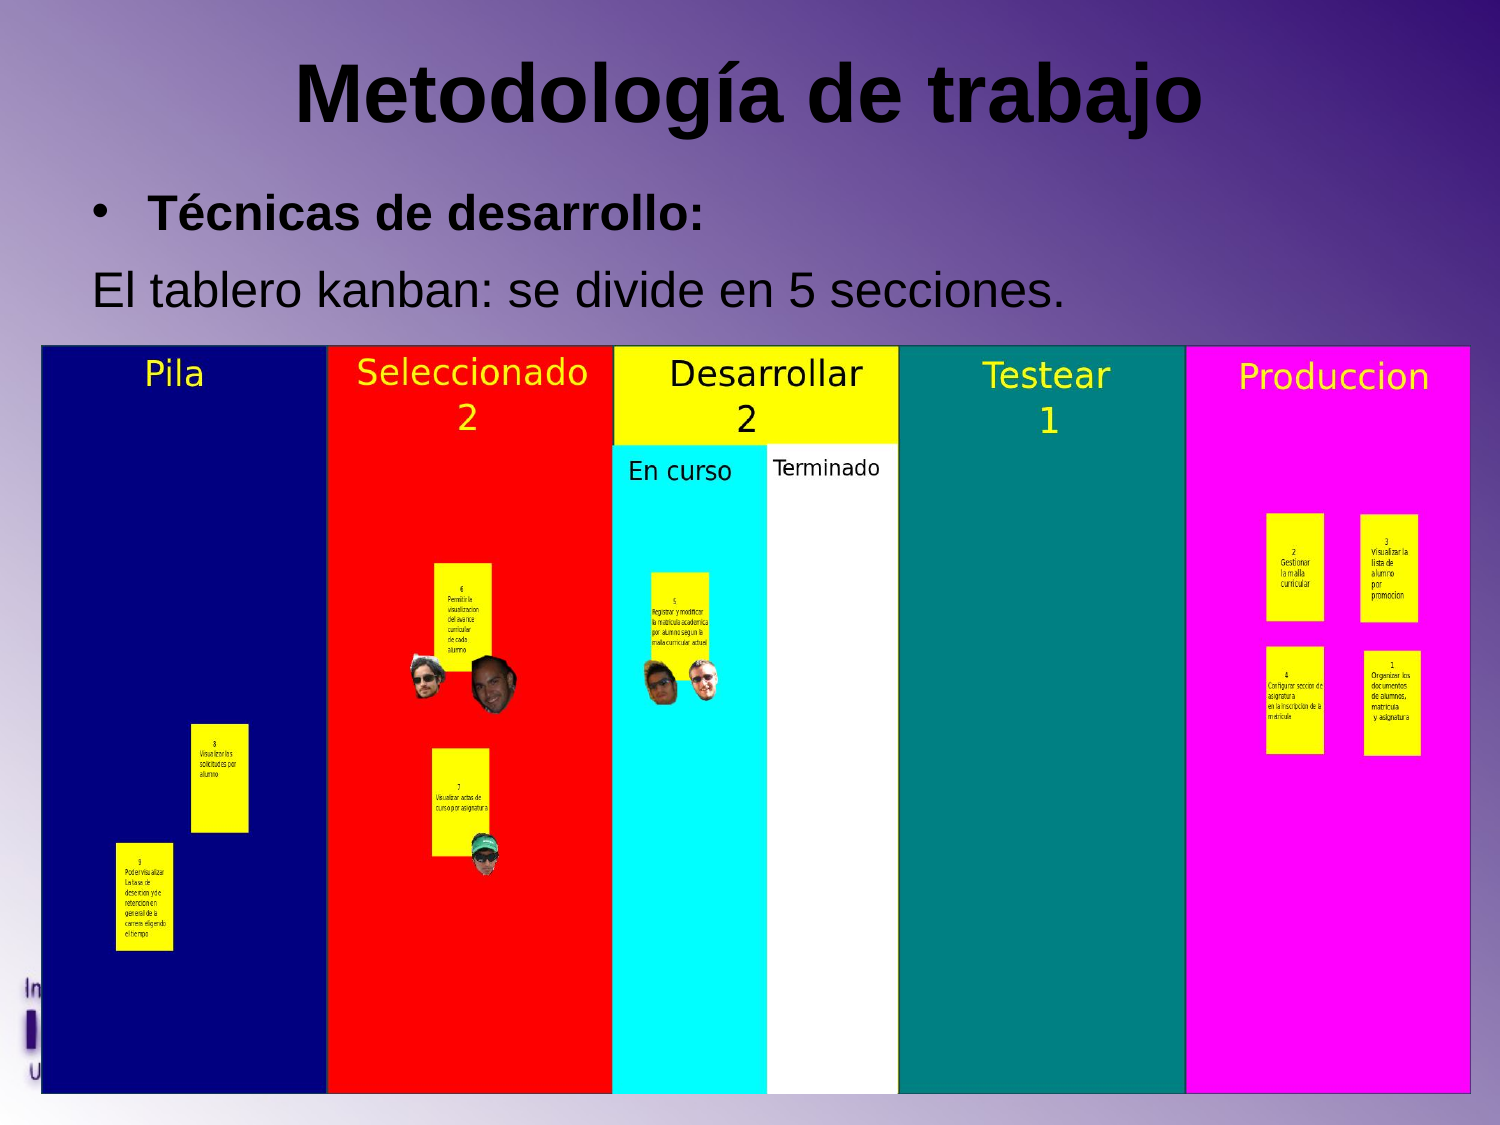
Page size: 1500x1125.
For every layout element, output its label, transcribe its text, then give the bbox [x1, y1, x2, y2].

title Metodología de trabajo [74, 31, 1425, 247]
list Técnicas de desarrollo: El tablero kanban: se divide en 5 secciones. [76, 172, 1427, 345]
picture [0, 0, 1500, 1125]
